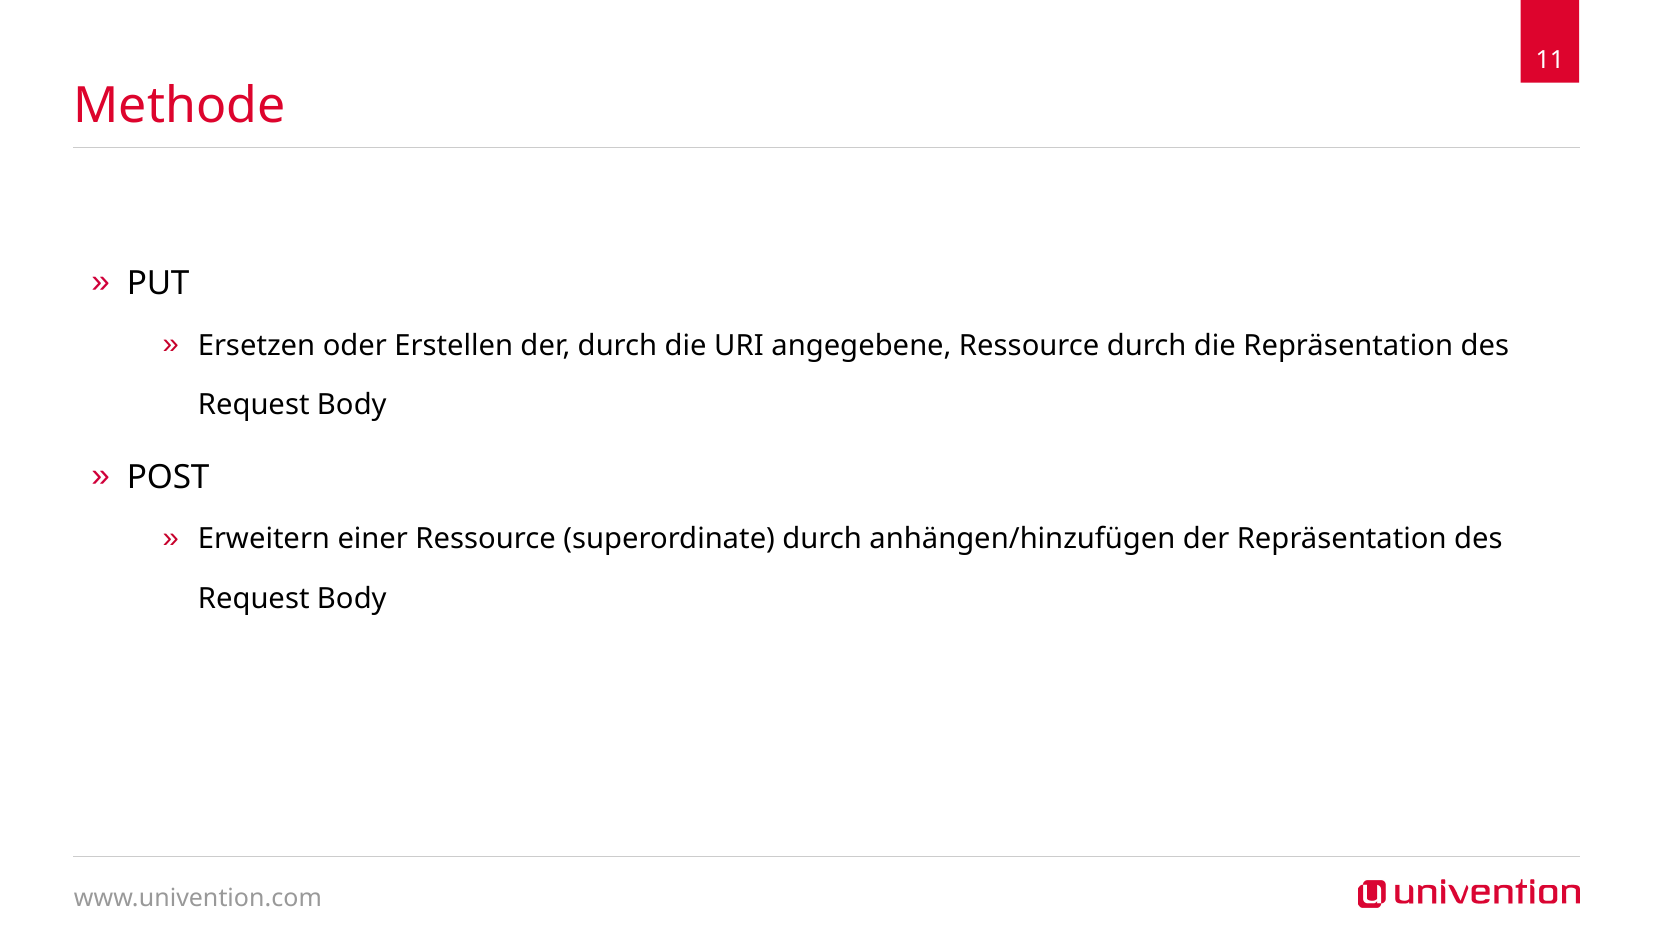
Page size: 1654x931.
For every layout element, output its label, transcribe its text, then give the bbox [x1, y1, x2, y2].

list PUT Ersetzen oder Erstellen der, durch die URI angegebene, Ressource durch die Repräsentation des Request Body POST Erweitern einer Ressource (superordinate) durch anhängen/hinzufügen der Repräsentation des Request Body [73, 236, 1580, 827]
picture [1358, 879, 1580, 908]
title Methode [73, 59, 1580, 148]
